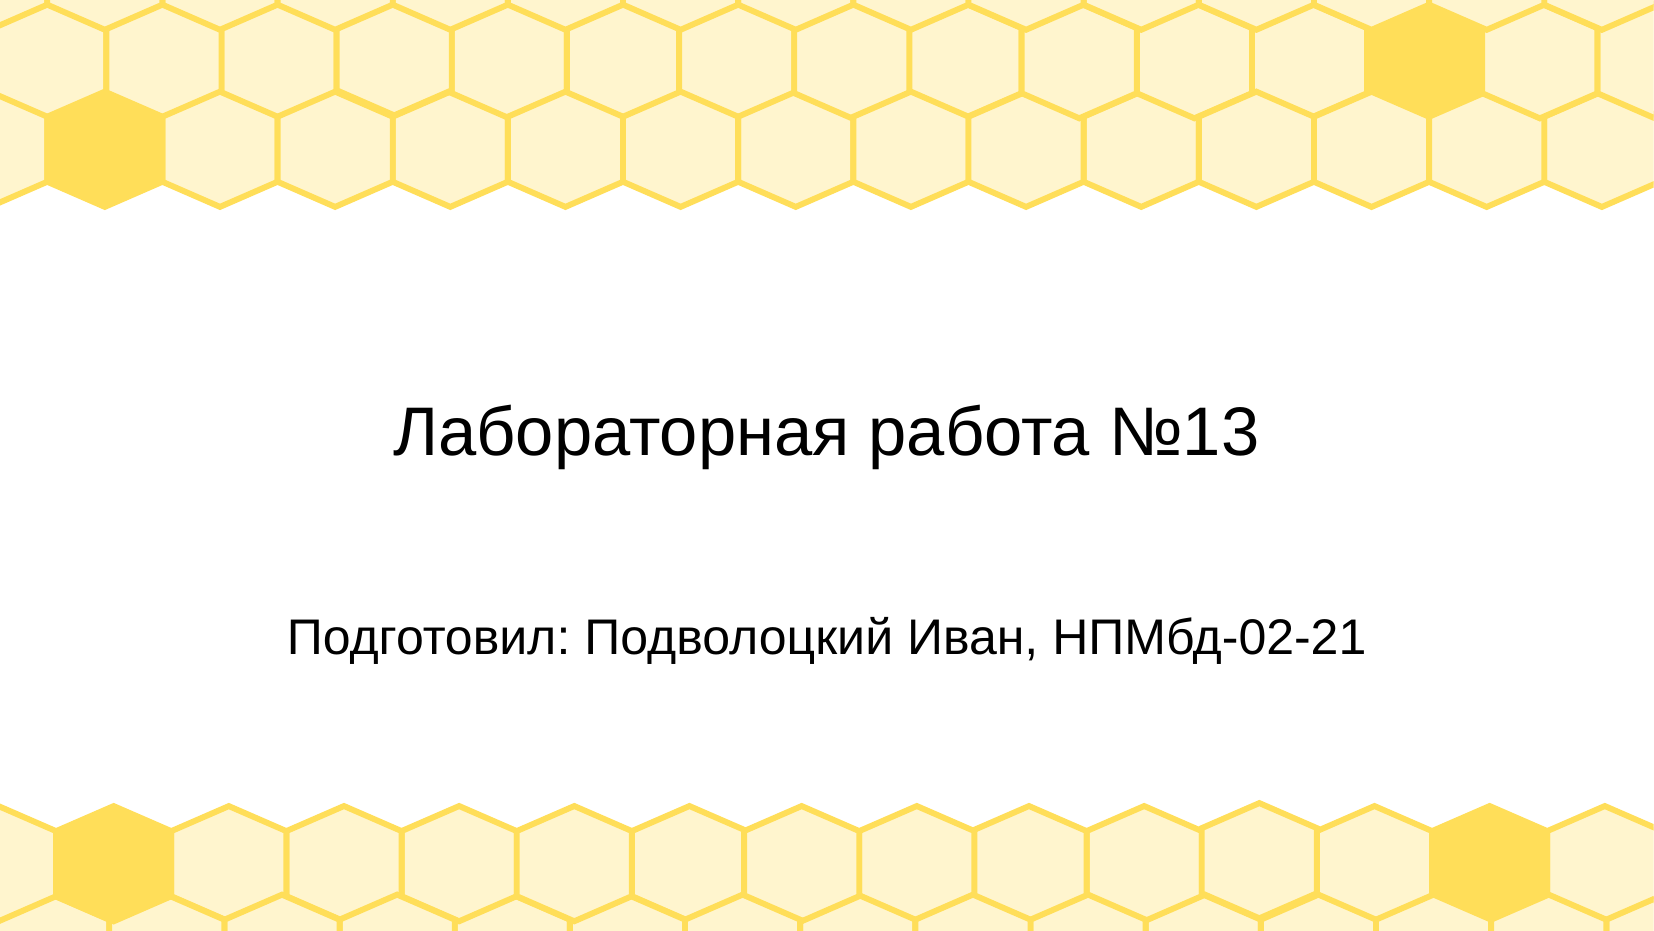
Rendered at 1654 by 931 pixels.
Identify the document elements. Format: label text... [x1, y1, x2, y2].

title Лабораторная работа №13 [88, 386, 1565, 470]
subtitle Подготовил: Подволоцкий Иван, НПМбд-02-21 [88, 561, 1565, 709]
